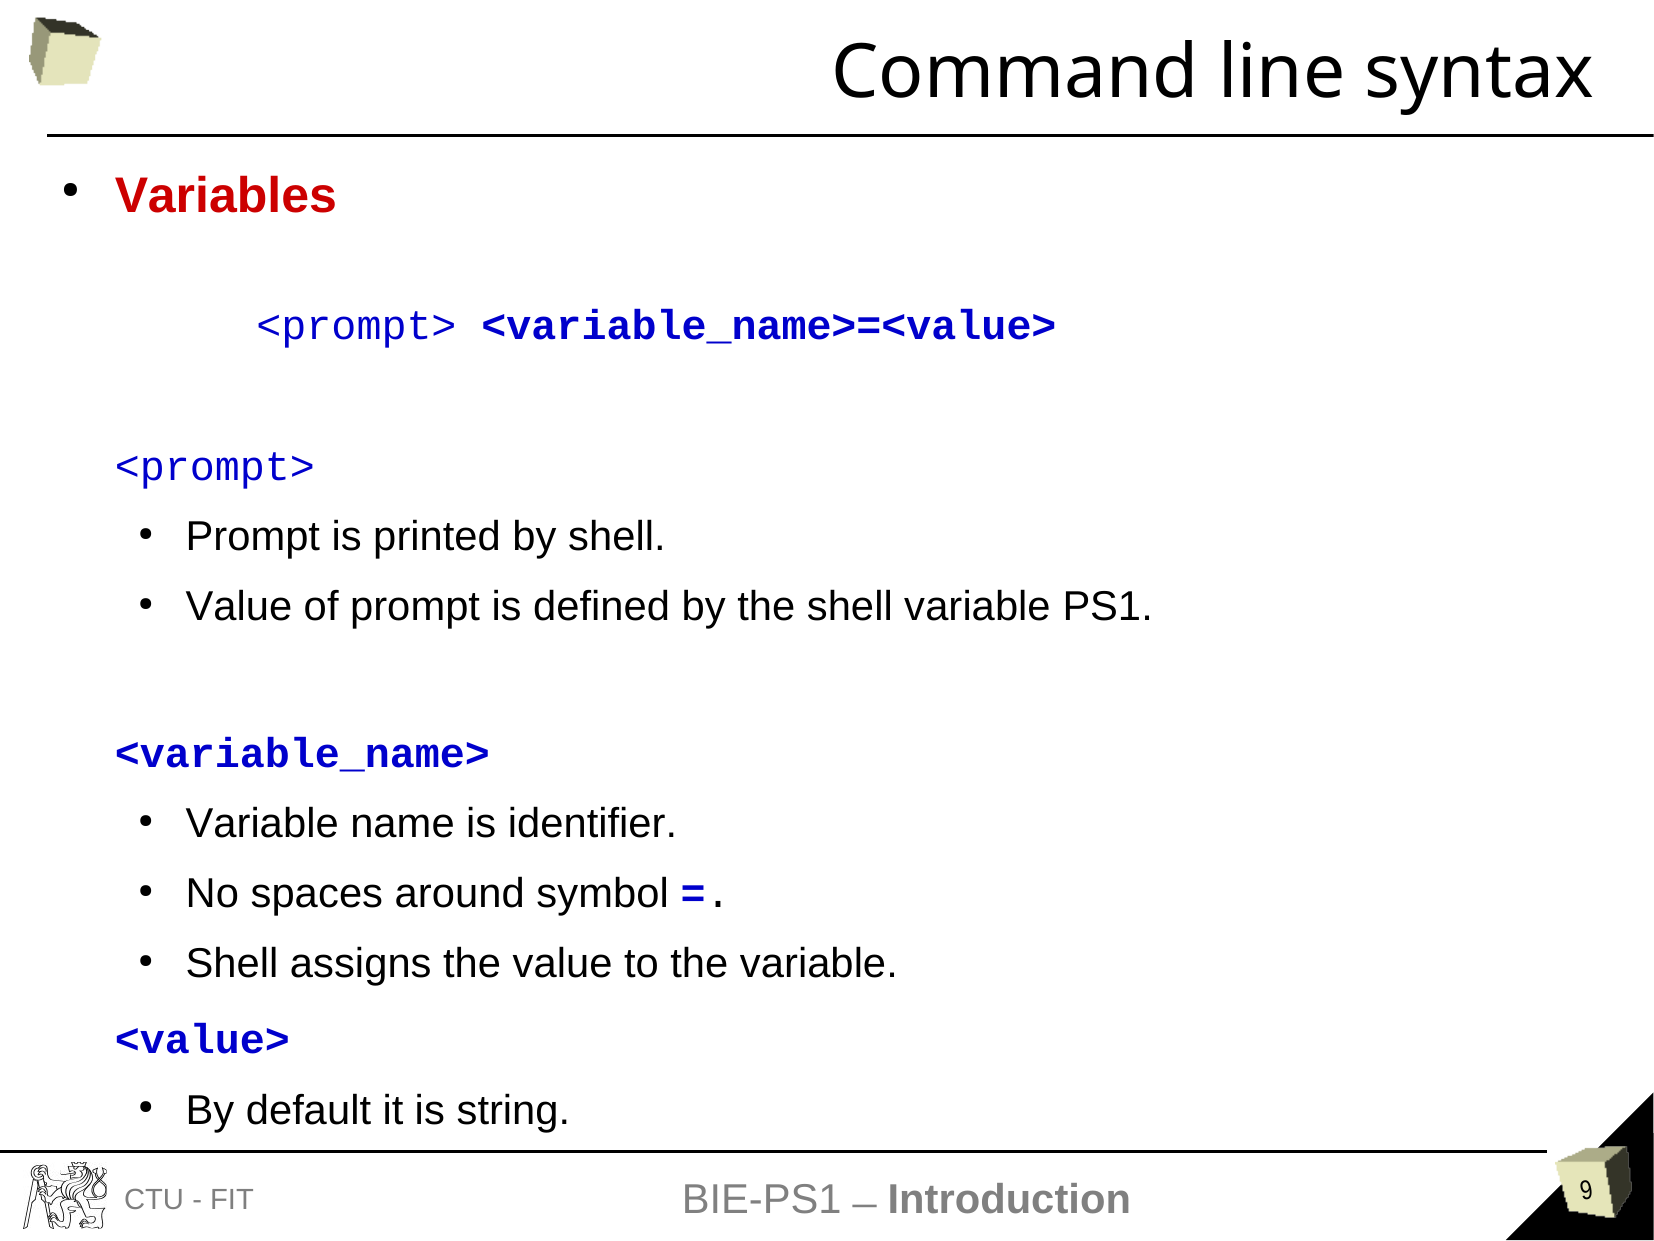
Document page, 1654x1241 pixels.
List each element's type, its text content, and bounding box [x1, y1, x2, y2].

picture [23, 1162, 107, 1229]
title Command line syntax [118, 0, 1595, 119]
picture [1555, 1145, 1635, 1221]
picture [29, 16, 105, 89]
list Variables <prompt> <variable_name>=<value> <prompt> Prompt is printed by shell. Value of prompt is defined by the shell variable PS1. <variable_name> Variable name is identifier. No spaces around symbol =. Shell assigns the value to the variable. <value> By default it is string. [43, 177, 1611, 1210]
